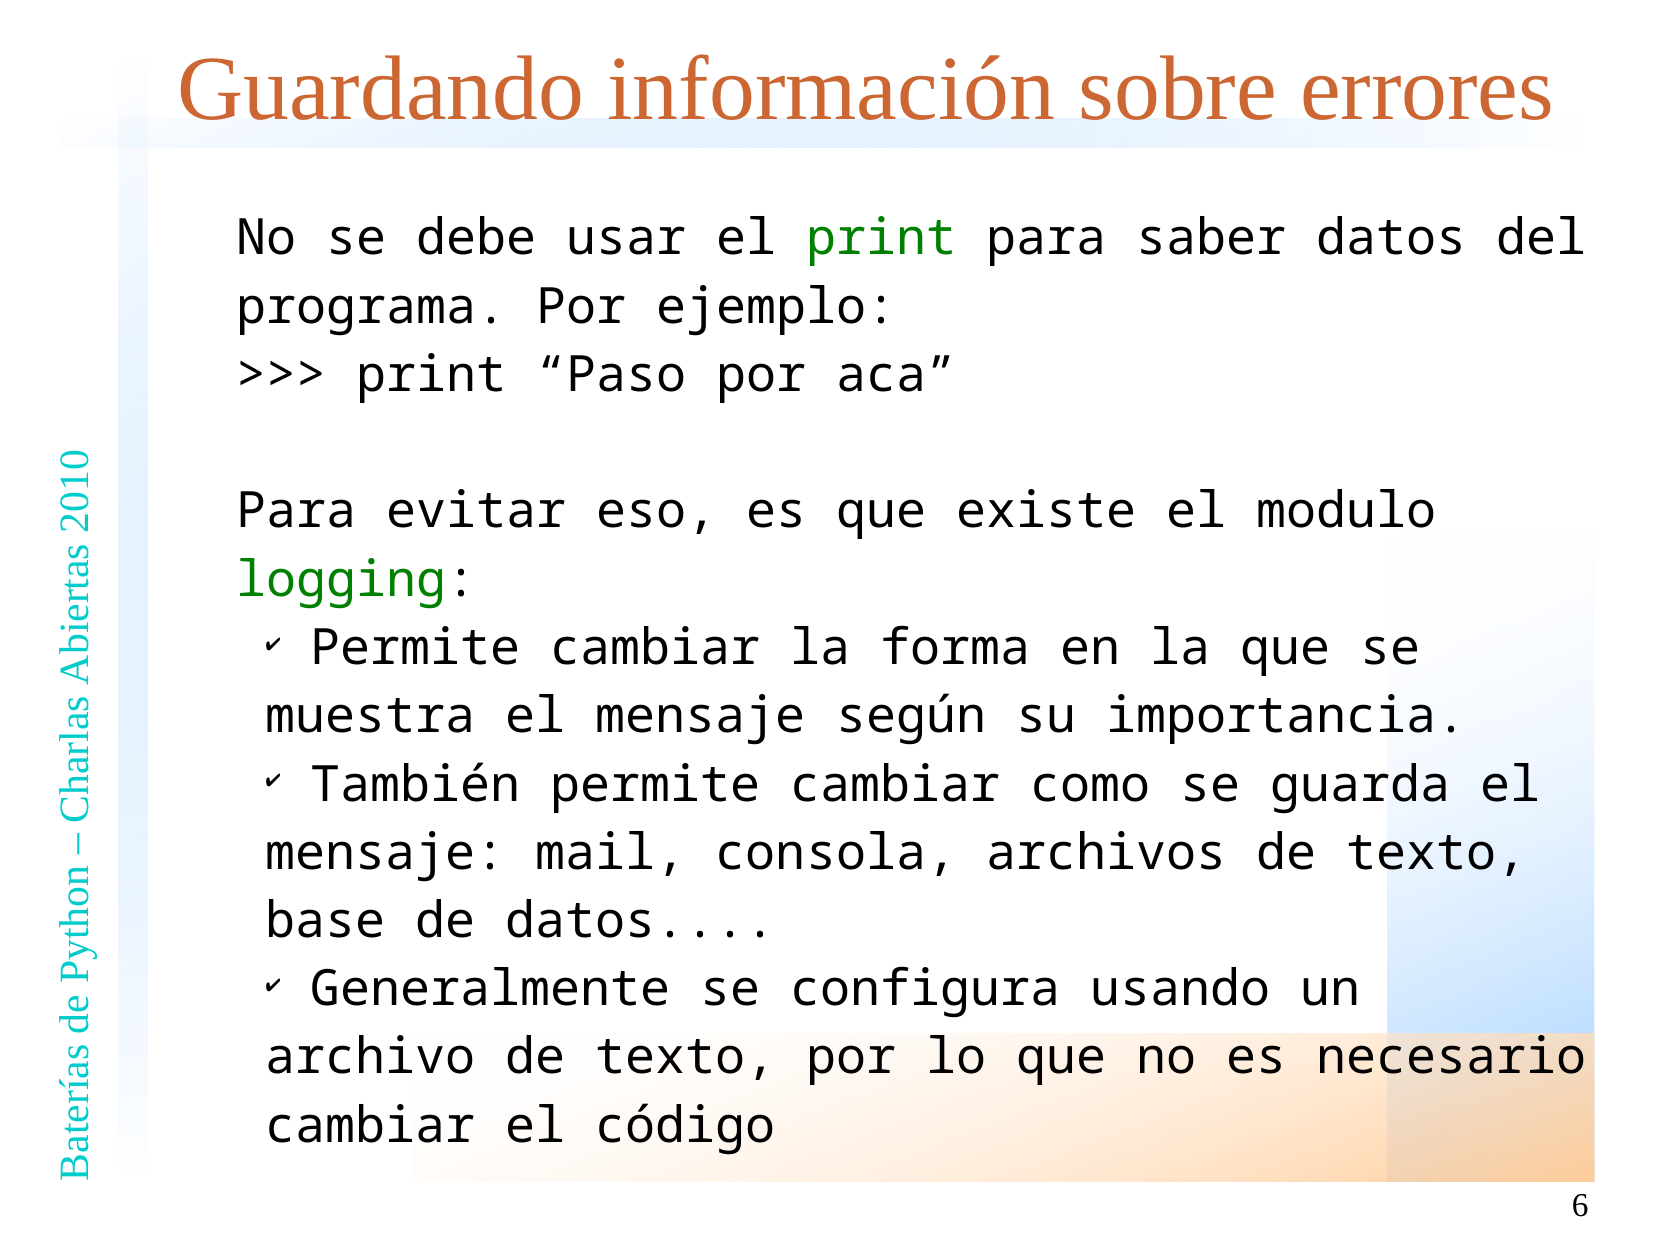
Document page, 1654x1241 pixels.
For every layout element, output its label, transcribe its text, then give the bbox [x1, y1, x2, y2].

title Guardando información sobre errores [177, 29, 1595, 148]
subtitle No se debe usar el print para saber datos del programa. Por ejemplo: >>> print “Paso por aca” Para evitar eso, es que existe el modulo logging: Permite cambiar la forma en la que se muestra el mensaje según su importancia. También permite cambiar como se guarda el mensaje: mail, consola, archivos de texto, base de datos.... Generalmente se configura usando un archivo de texto, por lo que no es necesario cambiar el código [206, 177, 1595, 1182]
